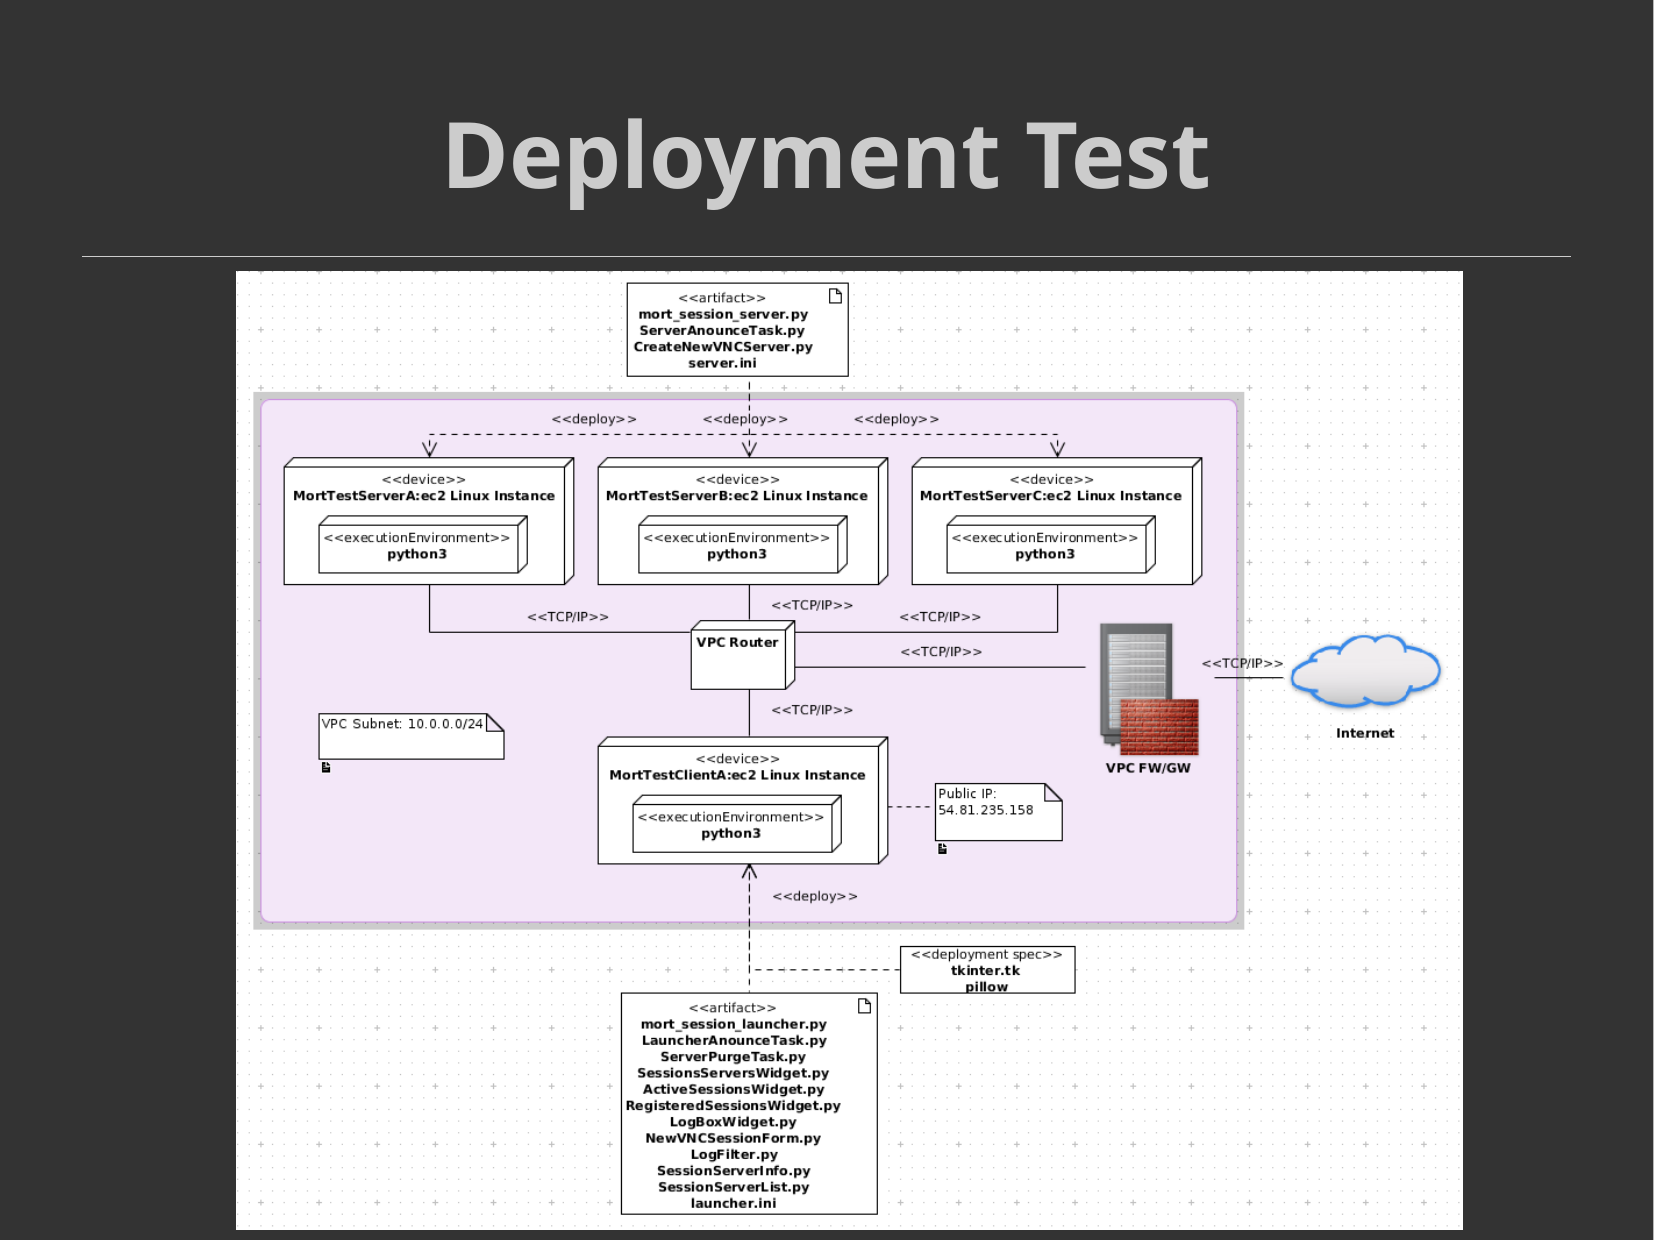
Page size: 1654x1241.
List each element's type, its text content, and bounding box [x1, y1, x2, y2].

title Deployment Test [82, 49, 1571, 257]
picture [236, 271, 1463, 1230]
